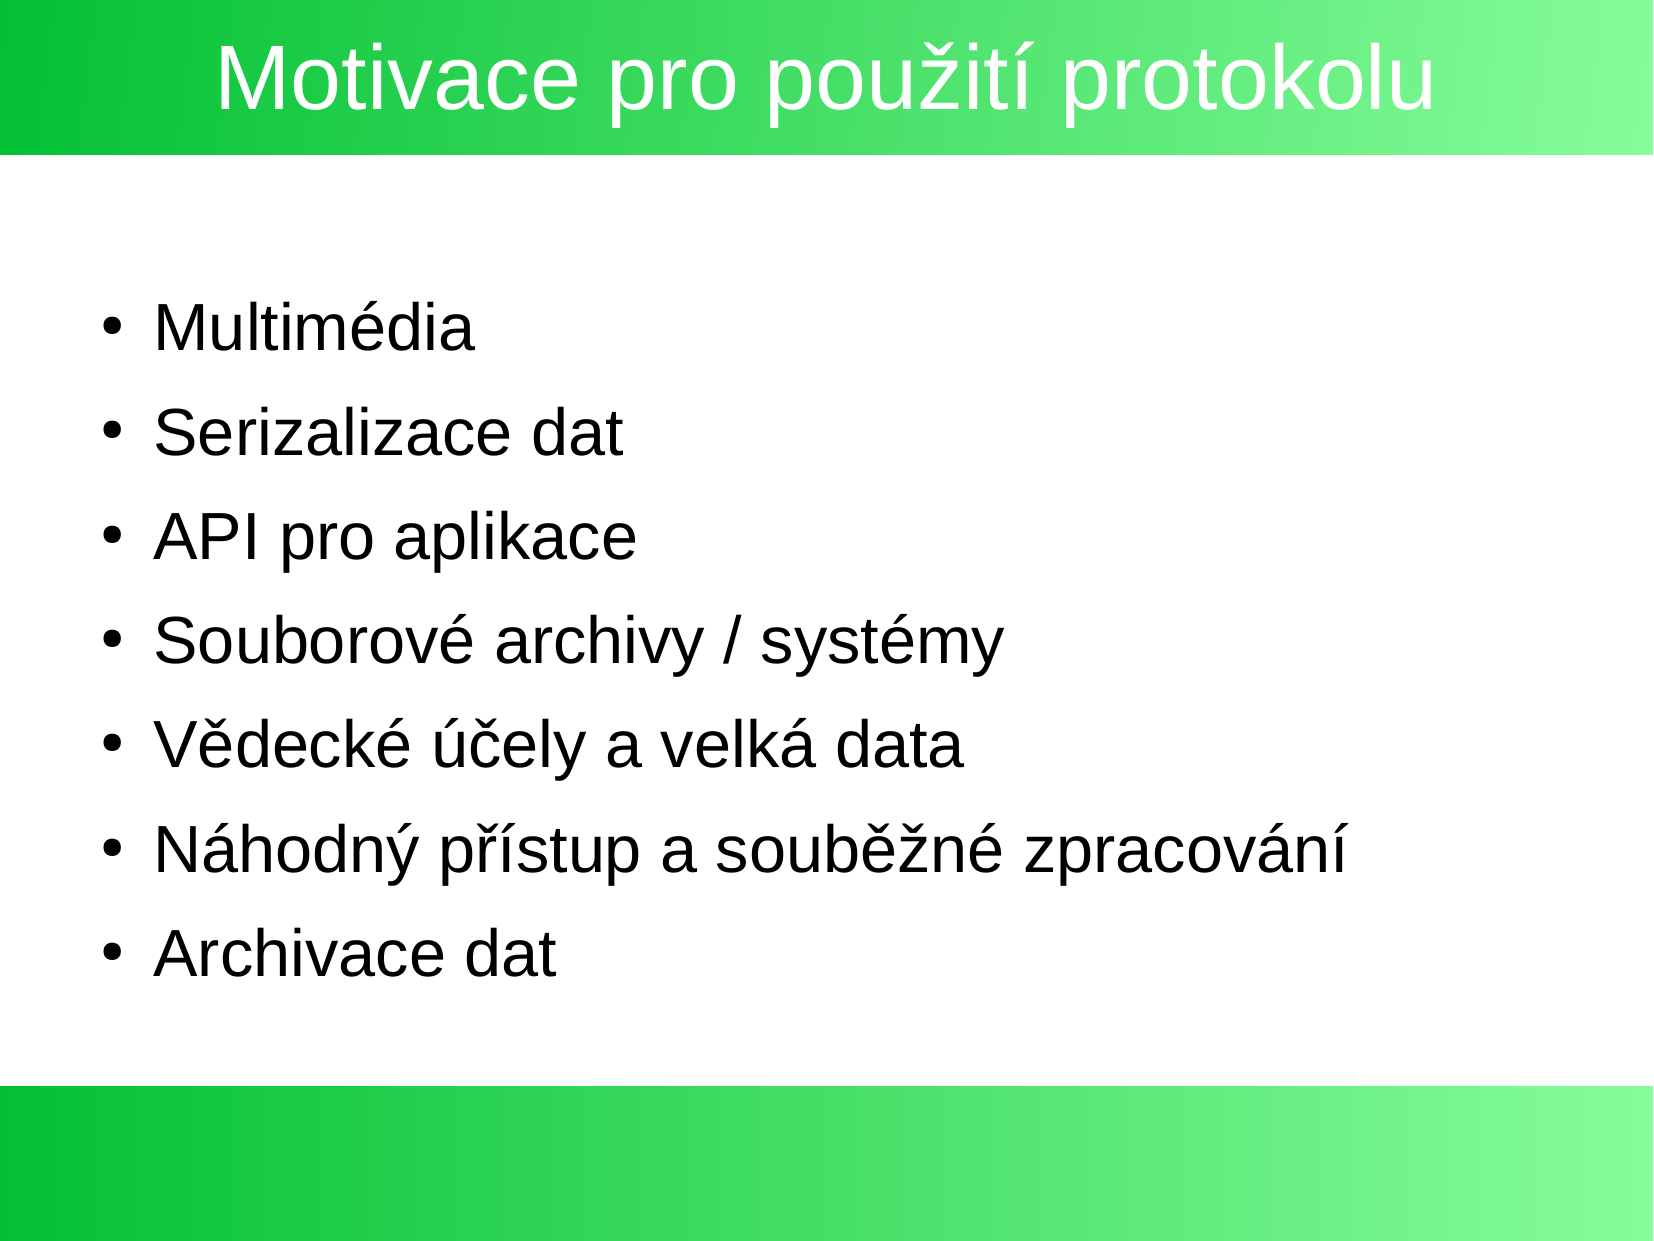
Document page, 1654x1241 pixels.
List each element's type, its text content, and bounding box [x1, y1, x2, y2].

list Multimédia Serizalizace dat API pro aplikace Souborové archivy / systémy Vědecké účely a velká data Náhodný přístup a souběžné zpracování Archivace dat [82, 290, 1571, 1010]
title Motivace pro použití protokolu [82, 25, 1571, 130]
